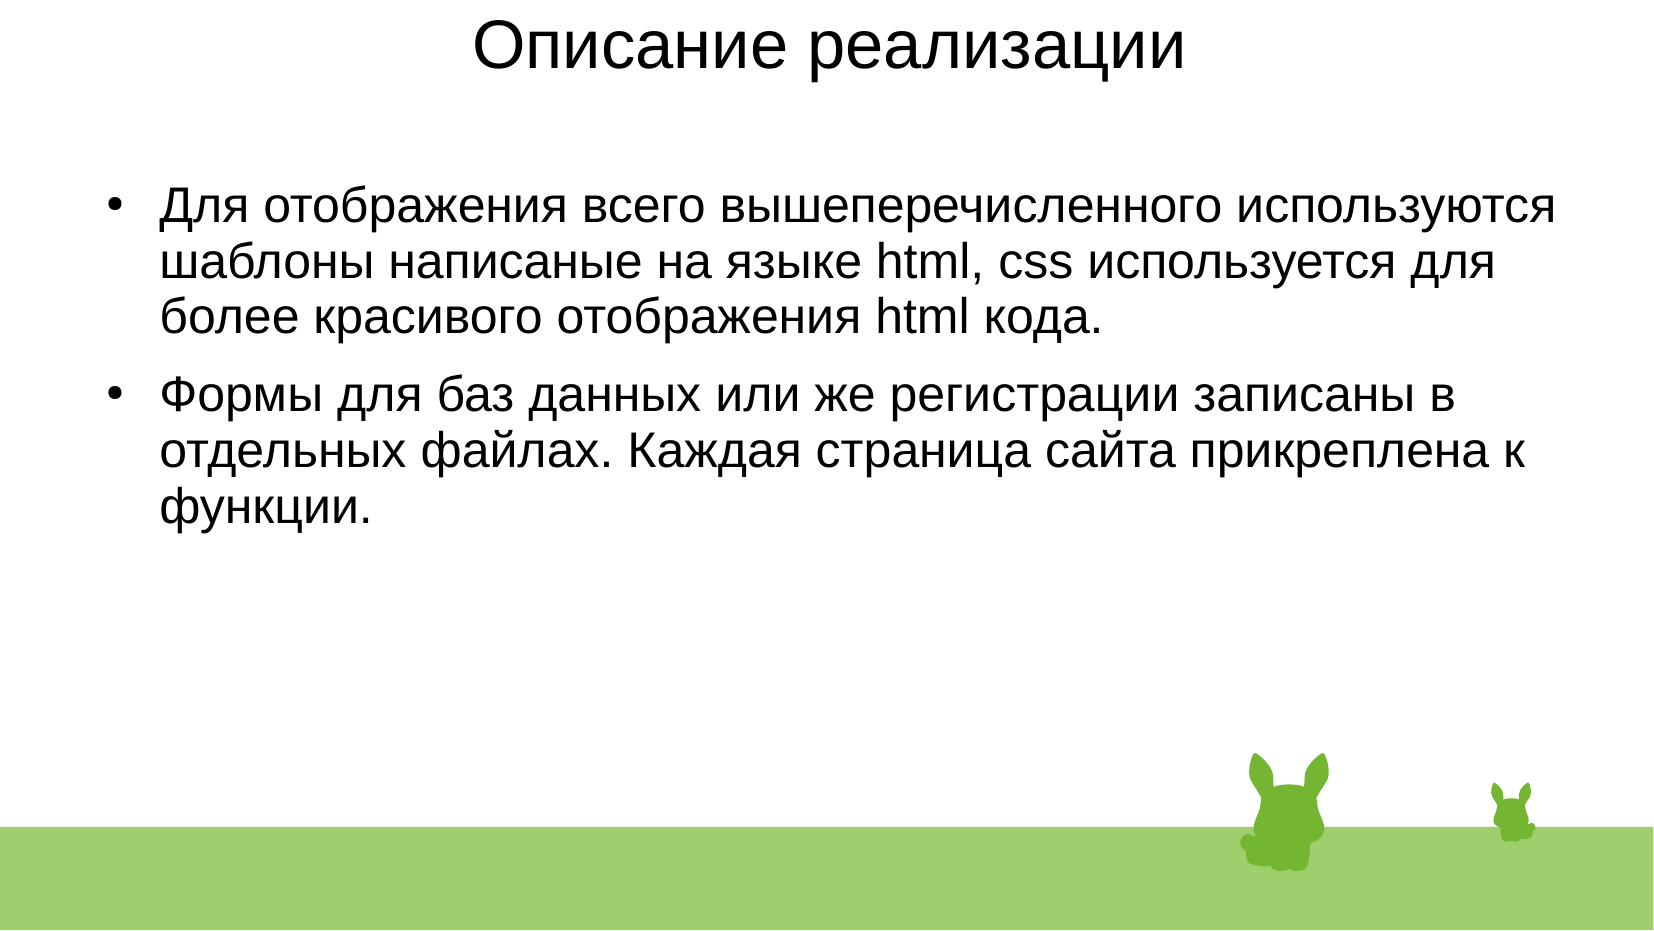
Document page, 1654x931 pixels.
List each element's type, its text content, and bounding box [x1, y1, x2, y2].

title Описание реализации [91, 0, 1568, 89]
list Для отображения всего вышеперечисленного используются шаблоны написаные на языке html, css используется для более красивого отображения html кода. Формы для баз данных или же регистрации записаны в отдельных файлах. Каждая страница сайта прикреплена к функции. [88, 177, 1565, 709]
